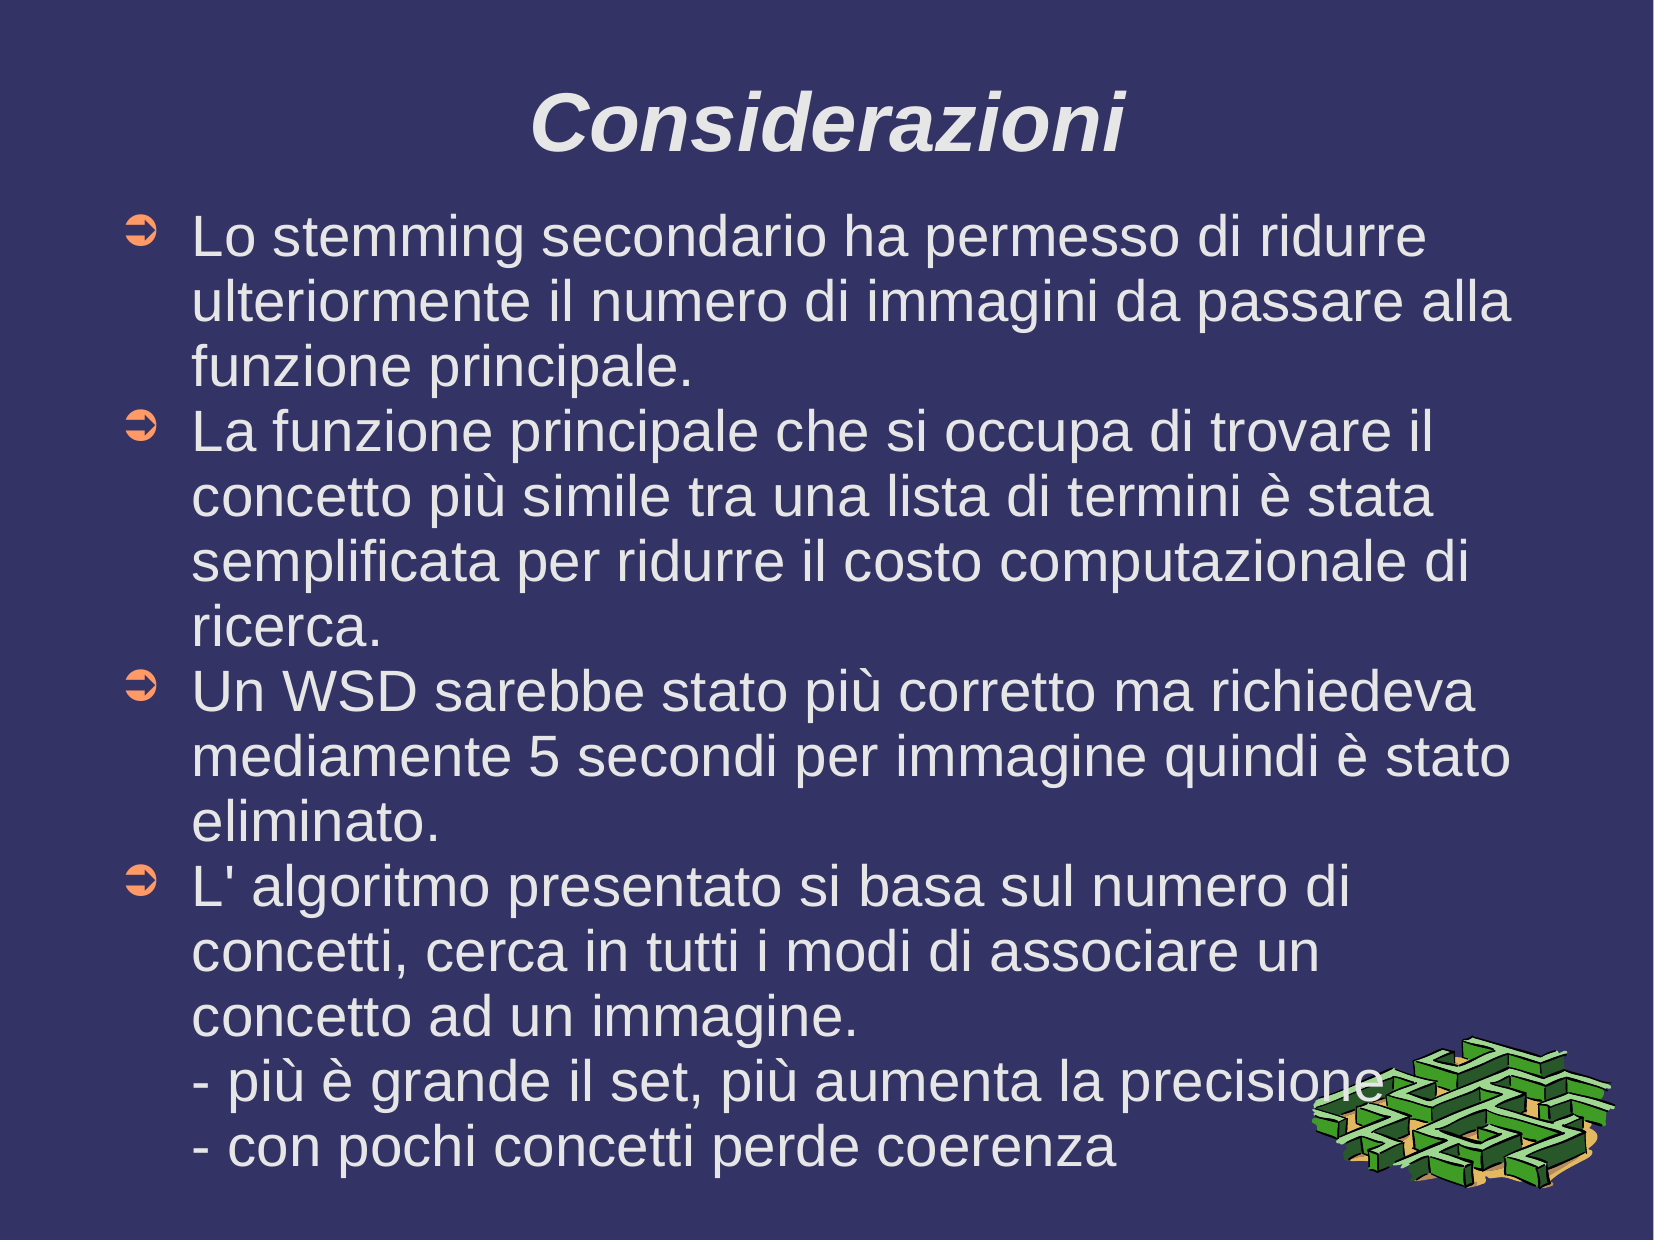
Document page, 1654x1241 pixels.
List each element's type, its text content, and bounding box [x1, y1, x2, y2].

title Considerazioni [121, 19, 1534, 203]
list Lo stemming secondario ha permesso di ridurre ulteriormente il numero di immagini da passare alla funzione principale. La funzione principale che si occupa di trovare il concetto più simile tra una lista di termini è stata semplificata per ridurre il costo computazionale di ricerca. Un WSD sarebbe stato più corretto ma richiedeva mediamente 5 secondi per immagine quindi è stato eliminato. L' algoritmo presentato si basa sul numero di concetti, cerca in tutti i modi di associare un concetto ad un immagine. - più è grande il set, più aumenta la precisione - con pochi concetti perde coerenza [109, 203, 1547, 1176]
